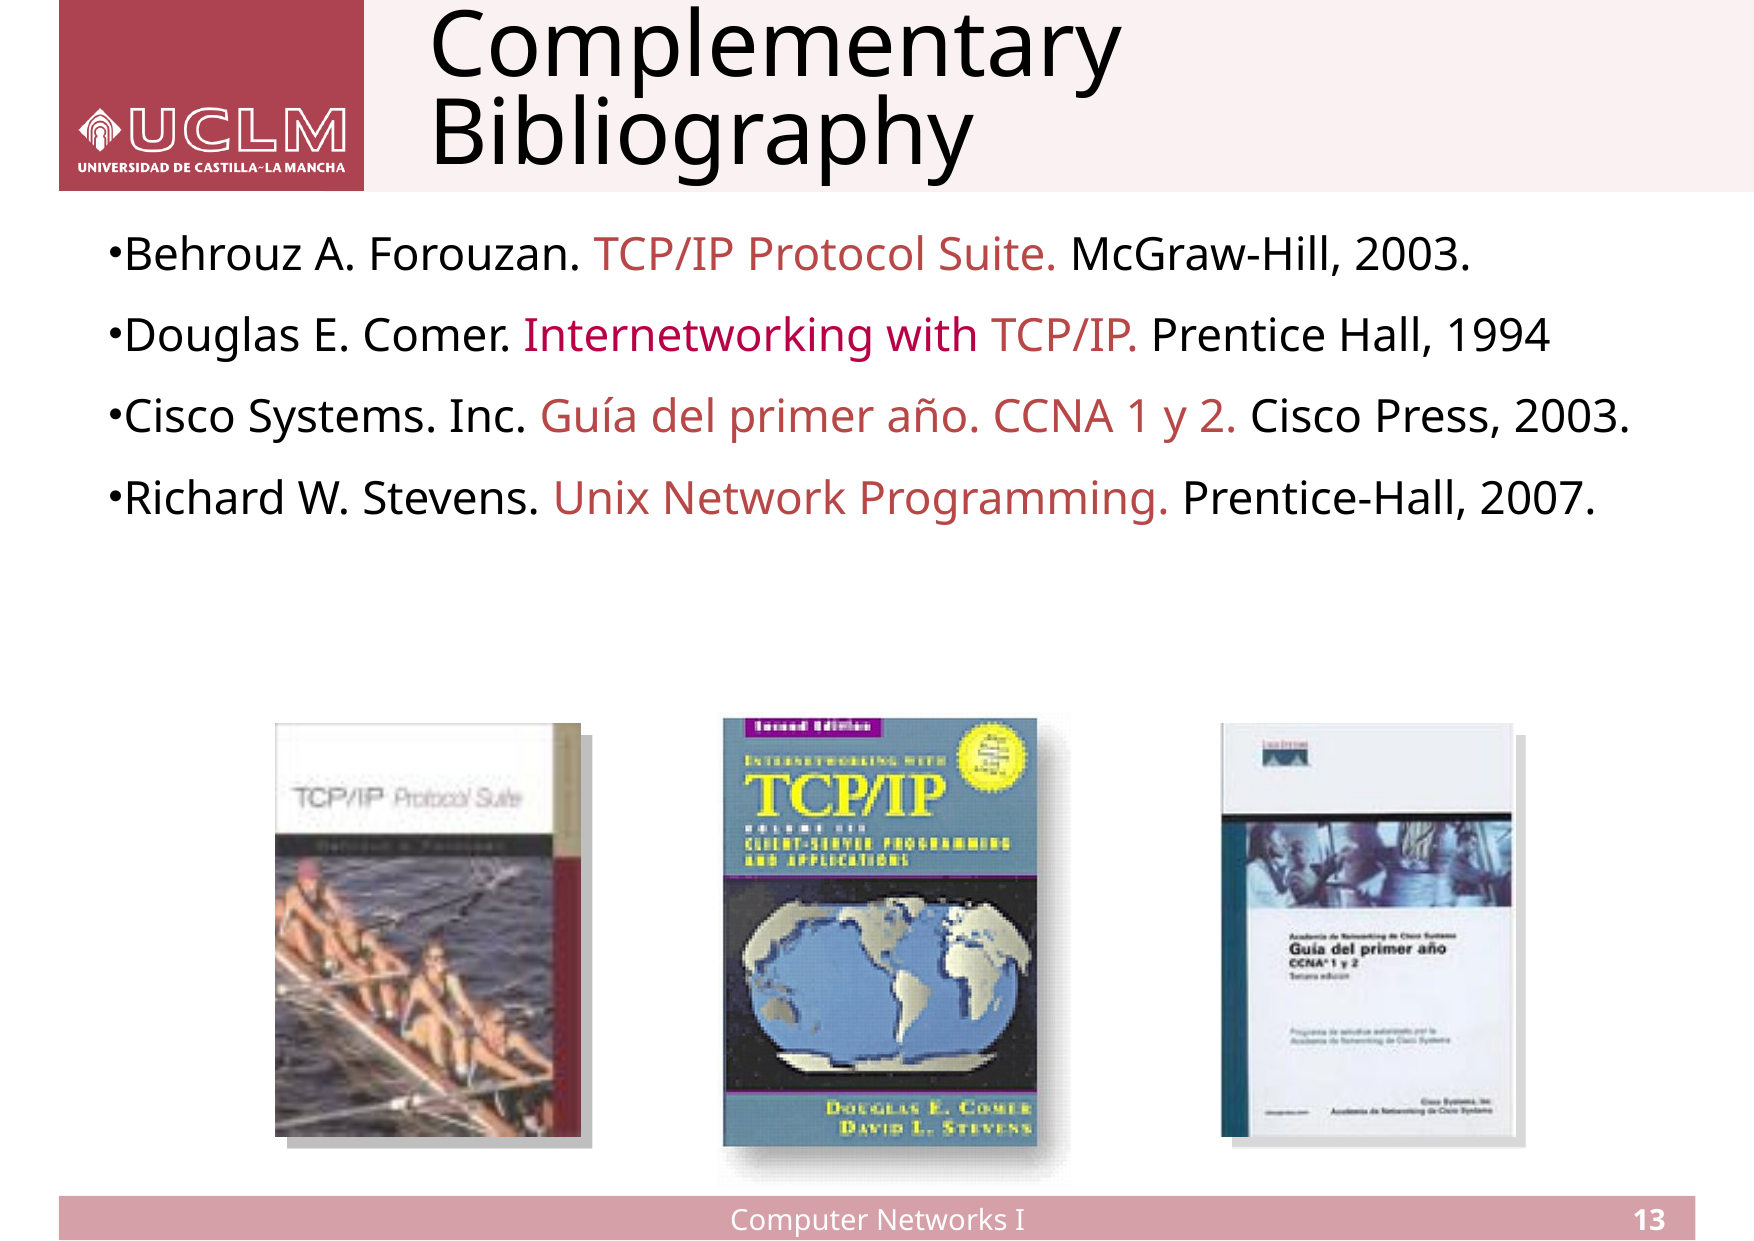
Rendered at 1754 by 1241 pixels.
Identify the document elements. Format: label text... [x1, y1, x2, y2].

slide_number <number> [1257, 1200, 1666, 1236]
picture [1220, 723, 1516, 1137]
picture [717, 712, 1072, 1187]
title Complementary Bibliography [413, 0, 1667, 205]
picture [275, 723, 581, 1137]
footer Computer Networks I [599, 1200, 1156, 1236]
text_box Behrouz A. Forouzan. TCP/IP Protocol Suite. McGraw-Hill, 2003. Douglas E. Comer. Internetworking with TCP/IP. Prentice Hall, 1994 Cisco Systems. Inc. Guía del primer año. CCNA 1 y 2. Cisco Press, 2003. Richard W. Stevens. Unix Network Programming. Prentice-Hall, 2007. [107, 220, 1701, 569]
picture [59, 0, 364, 191]
